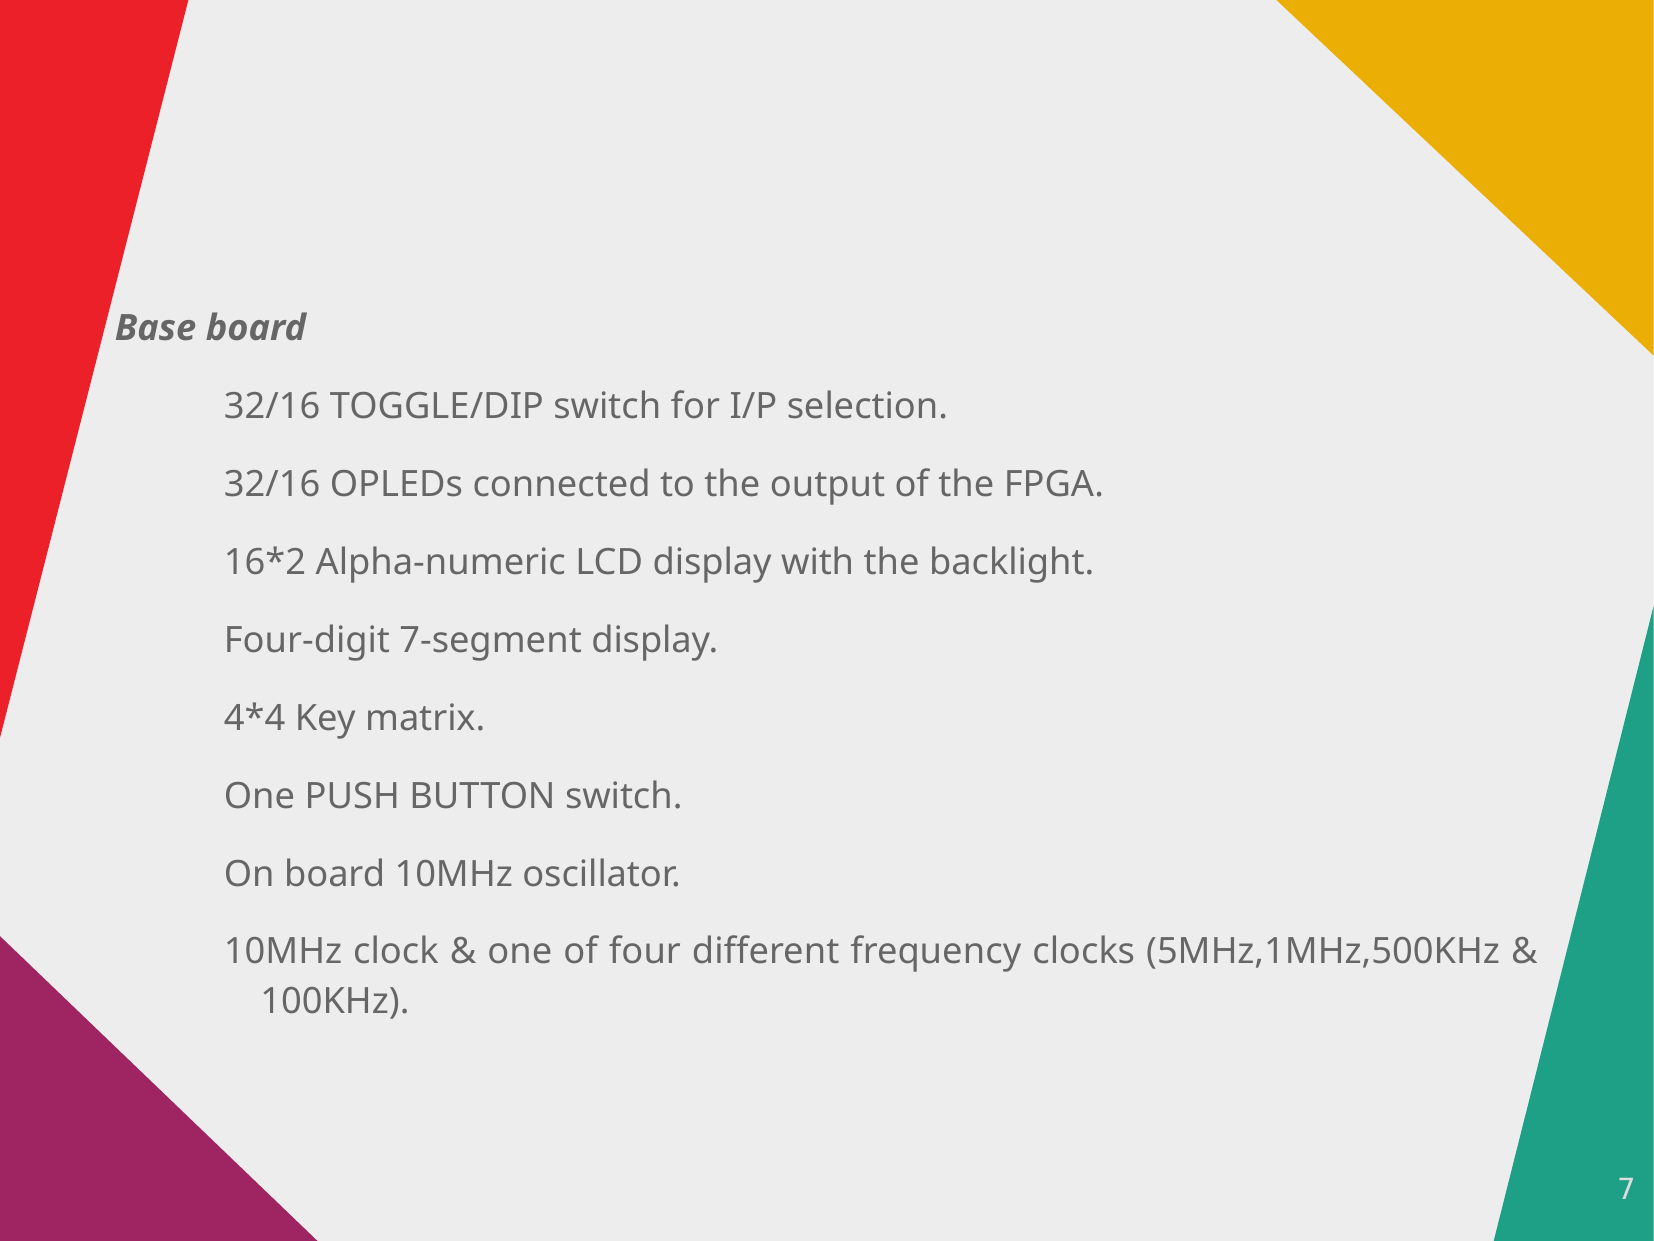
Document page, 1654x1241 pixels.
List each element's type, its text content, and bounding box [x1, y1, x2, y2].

list Base board 32/16 TOGGLE/DIP switch for I/P selection. 32/16 OPLEDs connected to the output of the FPGA. 16*2 Alpha-numeric LCD display with the backlight. Four-digit 7-segment display. 4*4 Key matrix. One PUSH BUTTON switch. On board 10MHz oscillator. 10MHz clock & one of four different frequency clocks (5MHz,1MHz,500KHz & 100KHz). [114, 302, 1539, 1033]
